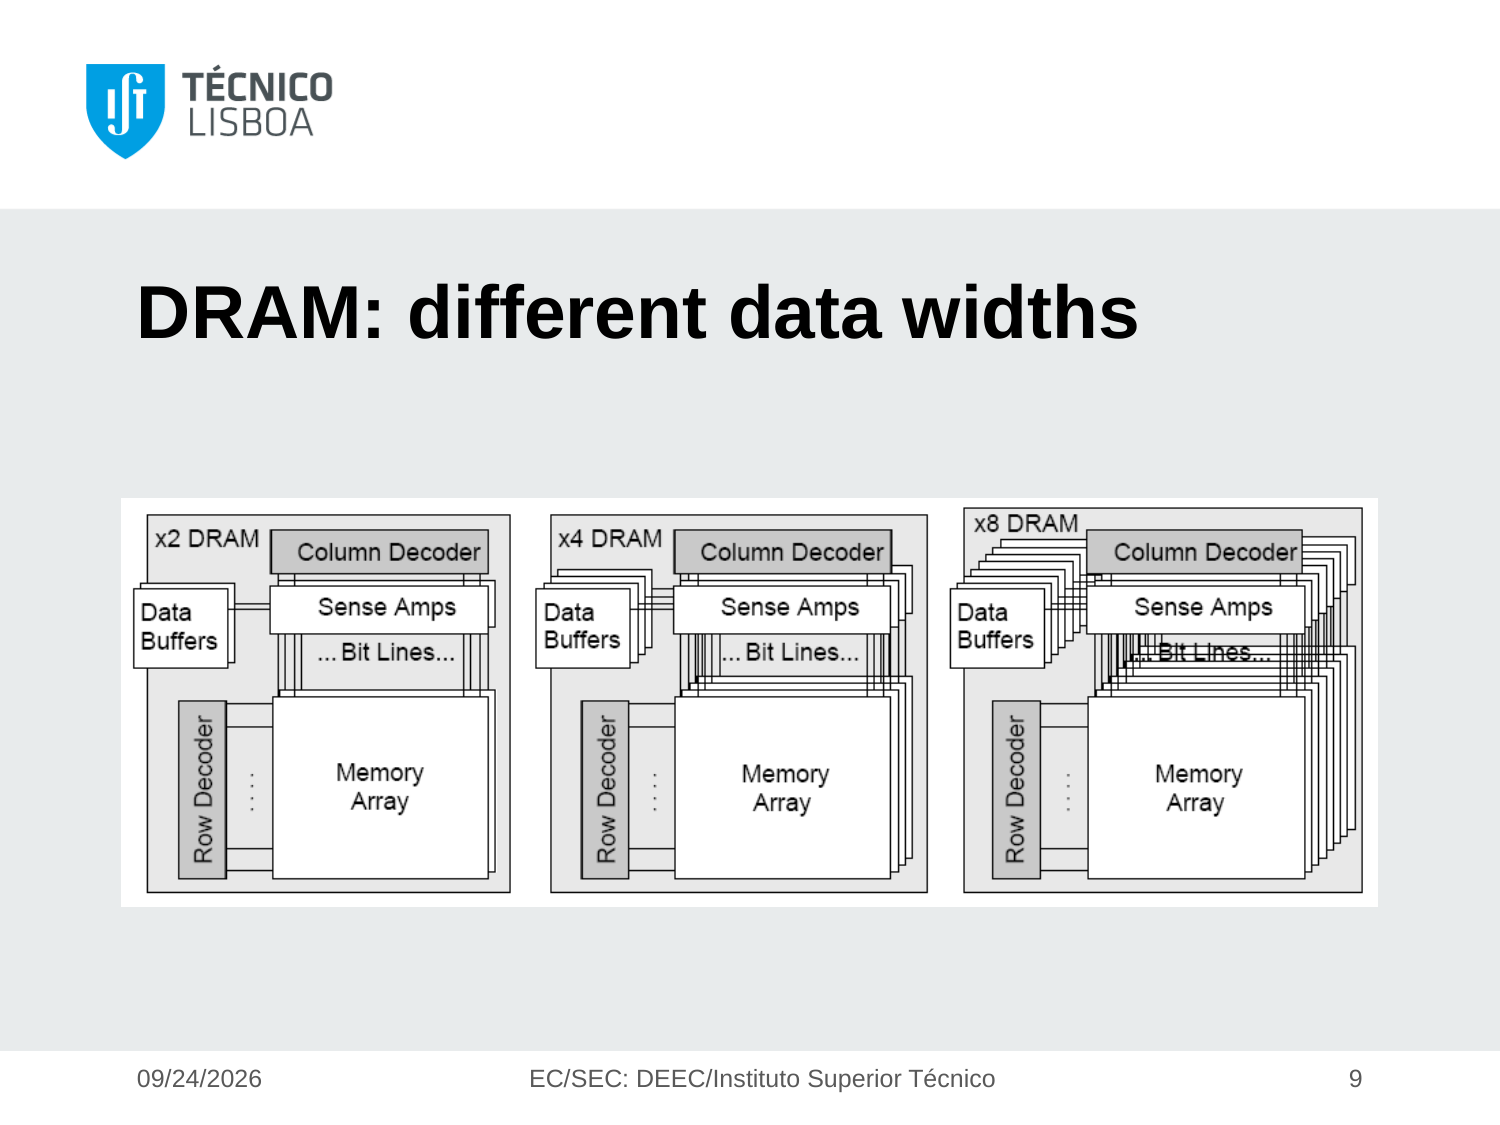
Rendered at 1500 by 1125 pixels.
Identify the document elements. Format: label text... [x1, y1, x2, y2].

slide_number <number> [1077, 1052, 1378, 1103]
title DRAM: different data widths [121, 237, 1378, 381]
footer EC/SEC: DEEC/Instituto Superior Técnico [512, 1052, 1021, 1103]
picture [0, 0, 1500, 1125]
slide_number 12/15/2020 [121, 1052, 425, 1103]
